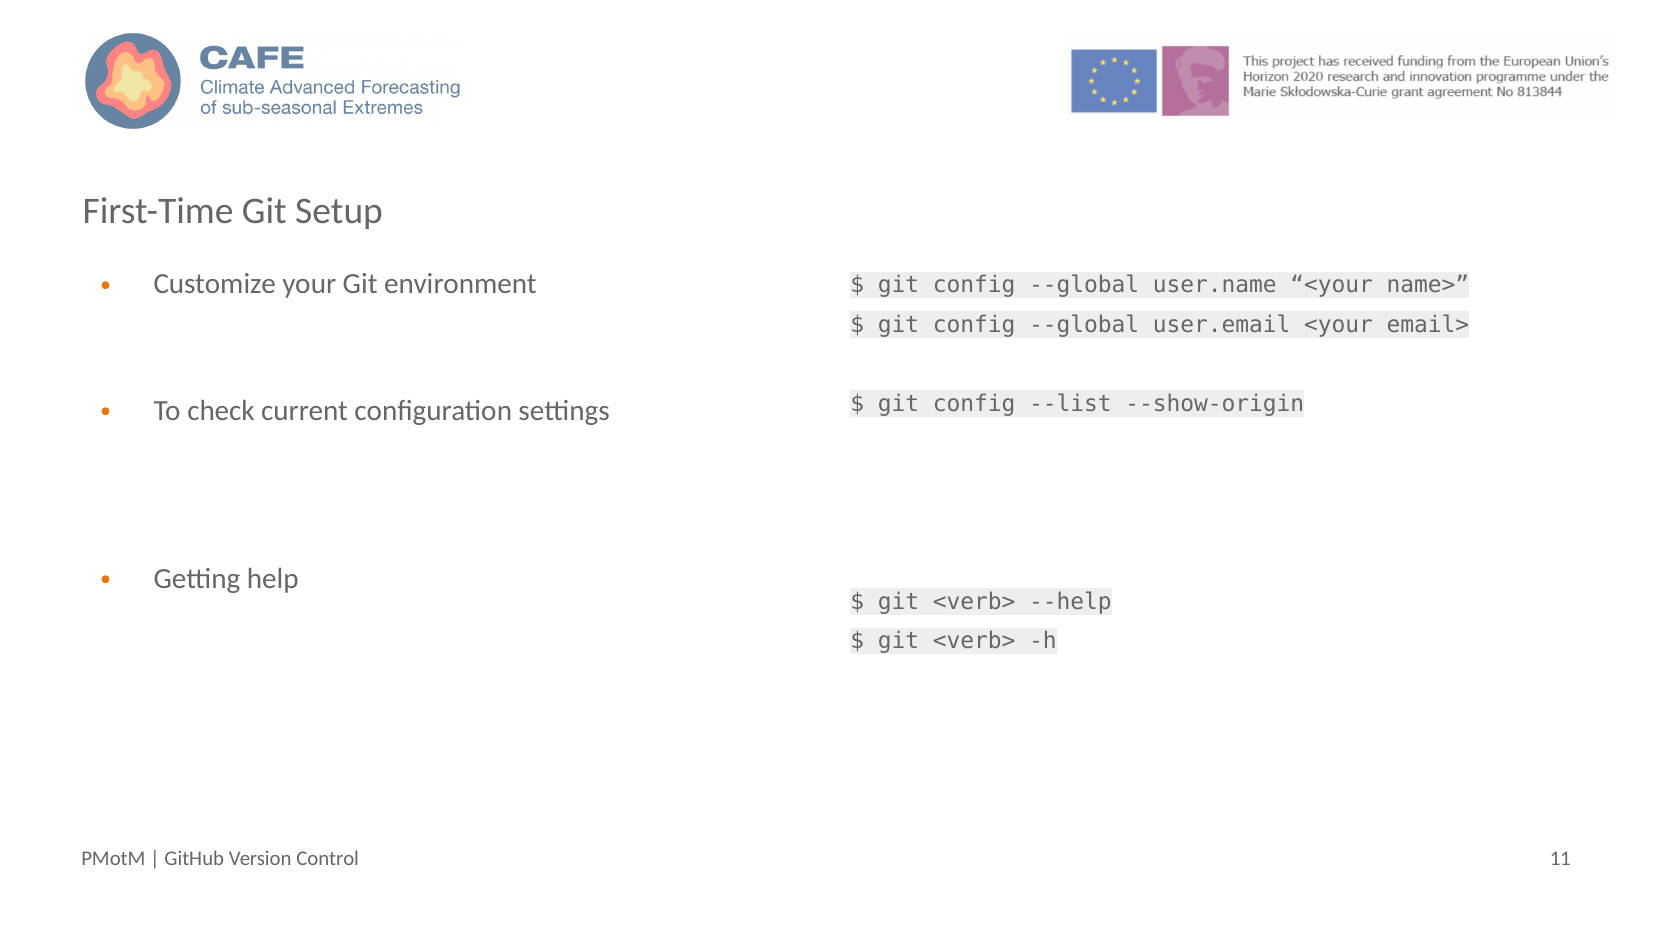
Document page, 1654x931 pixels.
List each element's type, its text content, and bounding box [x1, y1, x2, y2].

list $ git config --global user.name “<your name>” $ git config --global user.email <your email> $ git config --list --show-origin $ git <verb> --help $ git <verb> -h [850, 271, 1571, 827]
list Customize your Git environment To check current configuration settings Getting help [82, 271, 768, 827]
title First-Time Git Setup [82, 183, 1571, 246]
